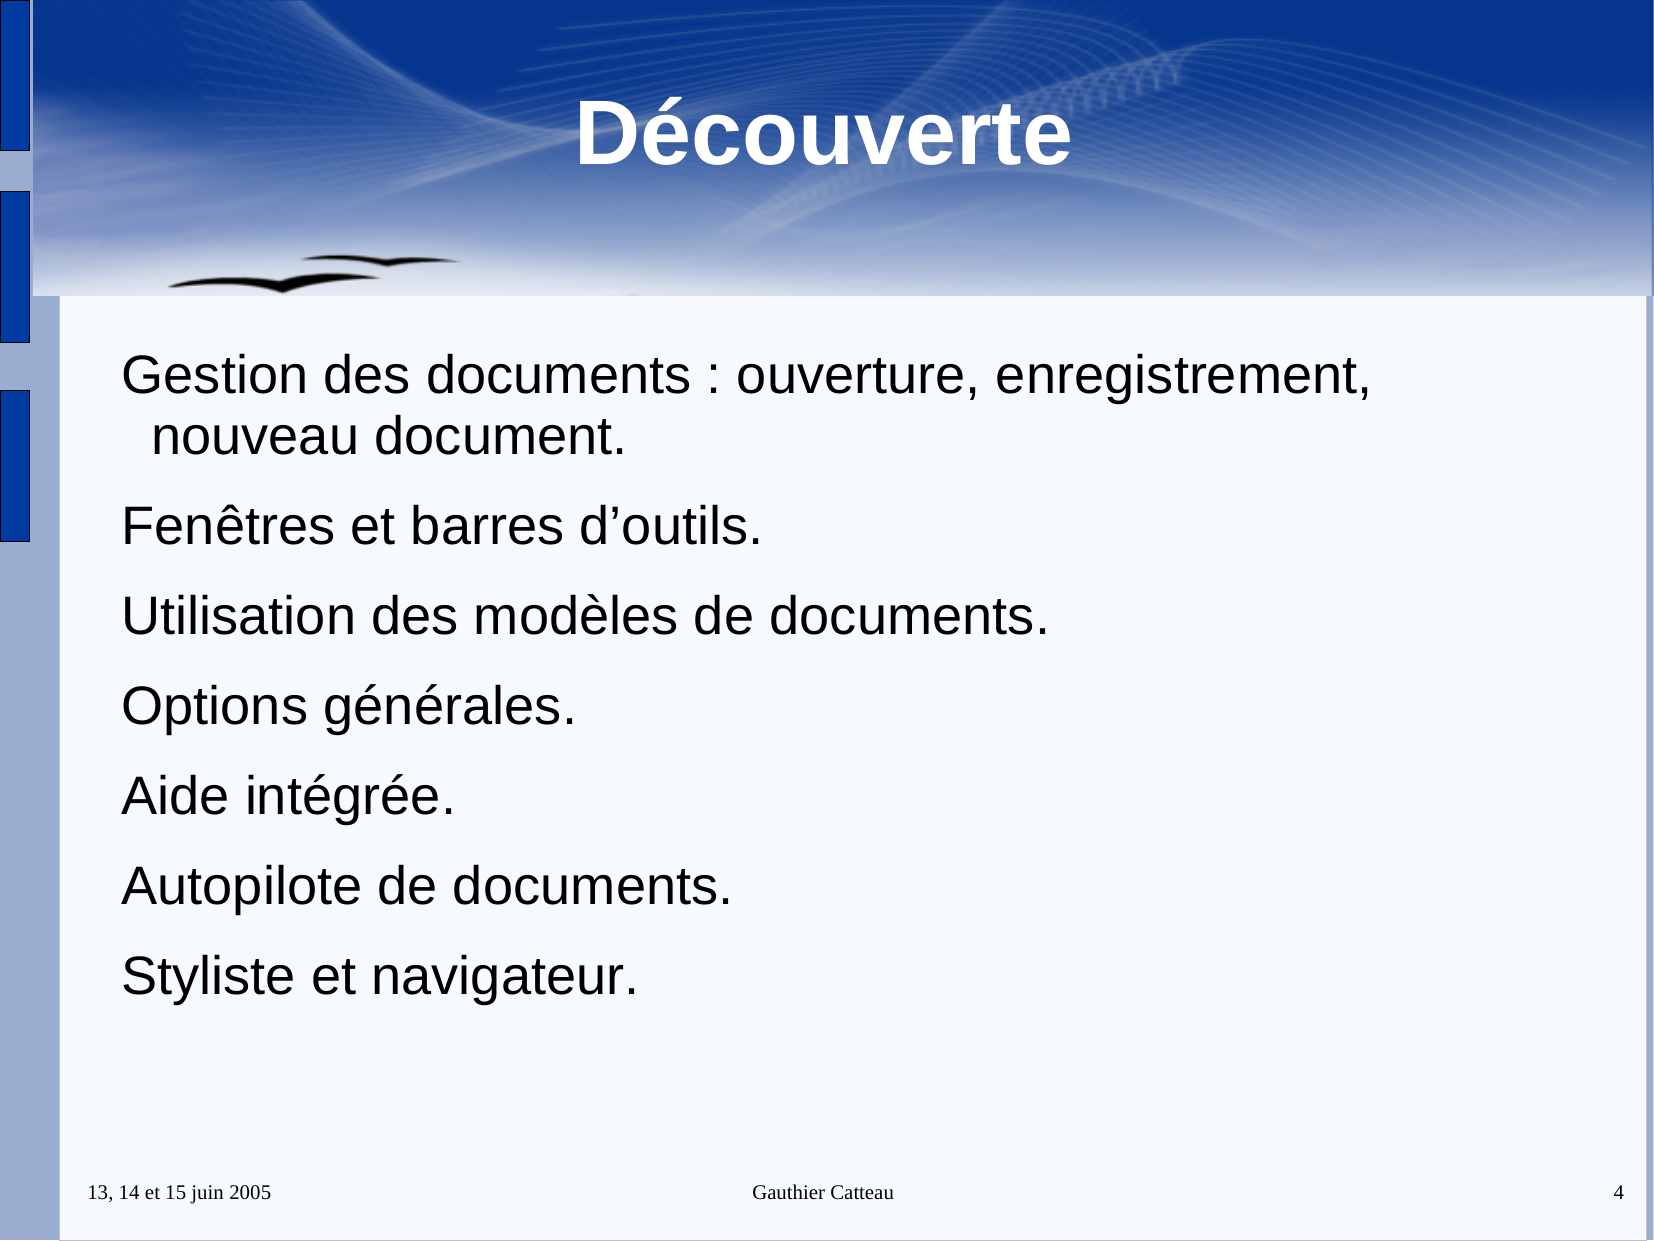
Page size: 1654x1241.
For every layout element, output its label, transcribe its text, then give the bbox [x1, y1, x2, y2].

picture [33, 0, 1654, 296]
list Gestion des documents : ouverture, enregistrement, nouveau document. Fenêtres et barres d’outils. Utilisation des modèles de documents. Options générales. Aide intégrée. Autopilote de documents. Styliste et navigateur. [121, 344, 1534, 1127]
title Découverte [118, 29, 1531, 237]
